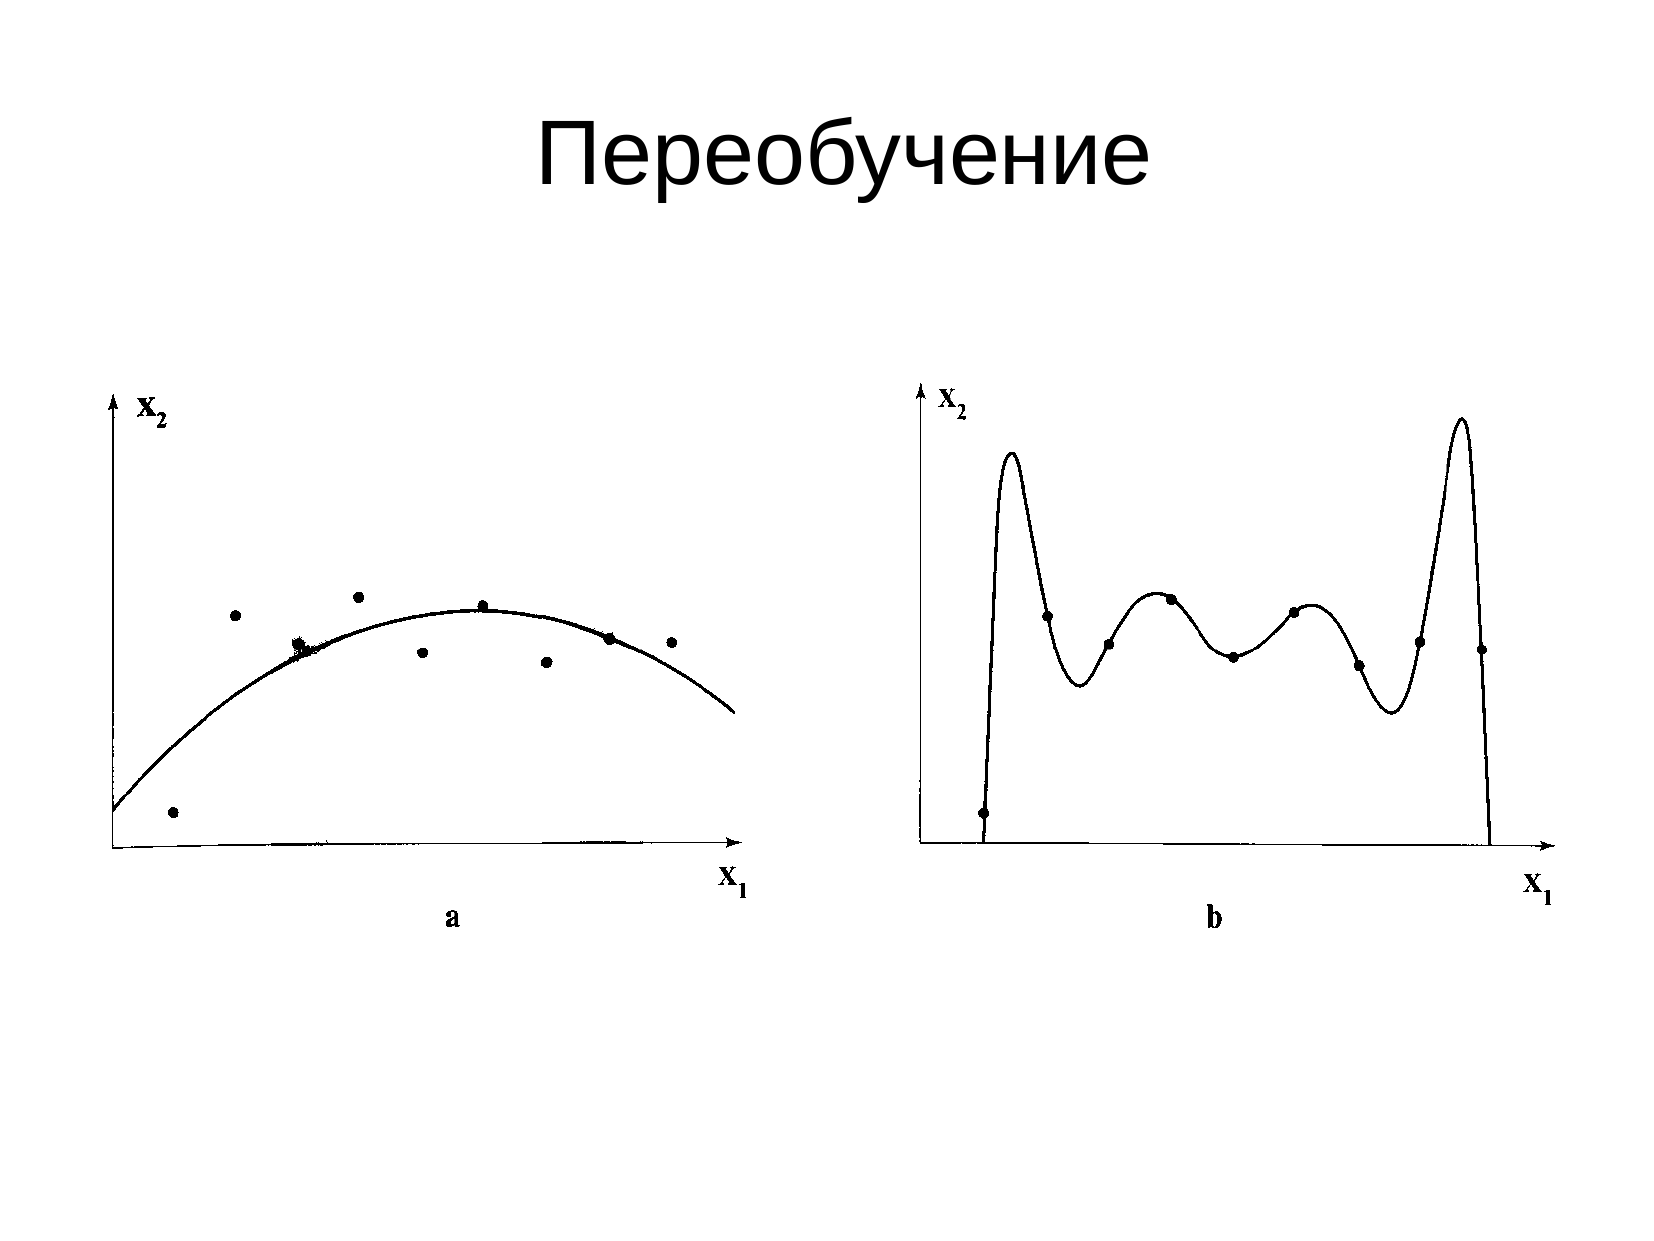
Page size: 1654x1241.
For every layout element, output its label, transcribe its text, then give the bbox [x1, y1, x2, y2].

picture [82, 360, 1571, 939]
title Переобучение [82, 49, 1571, 257]
